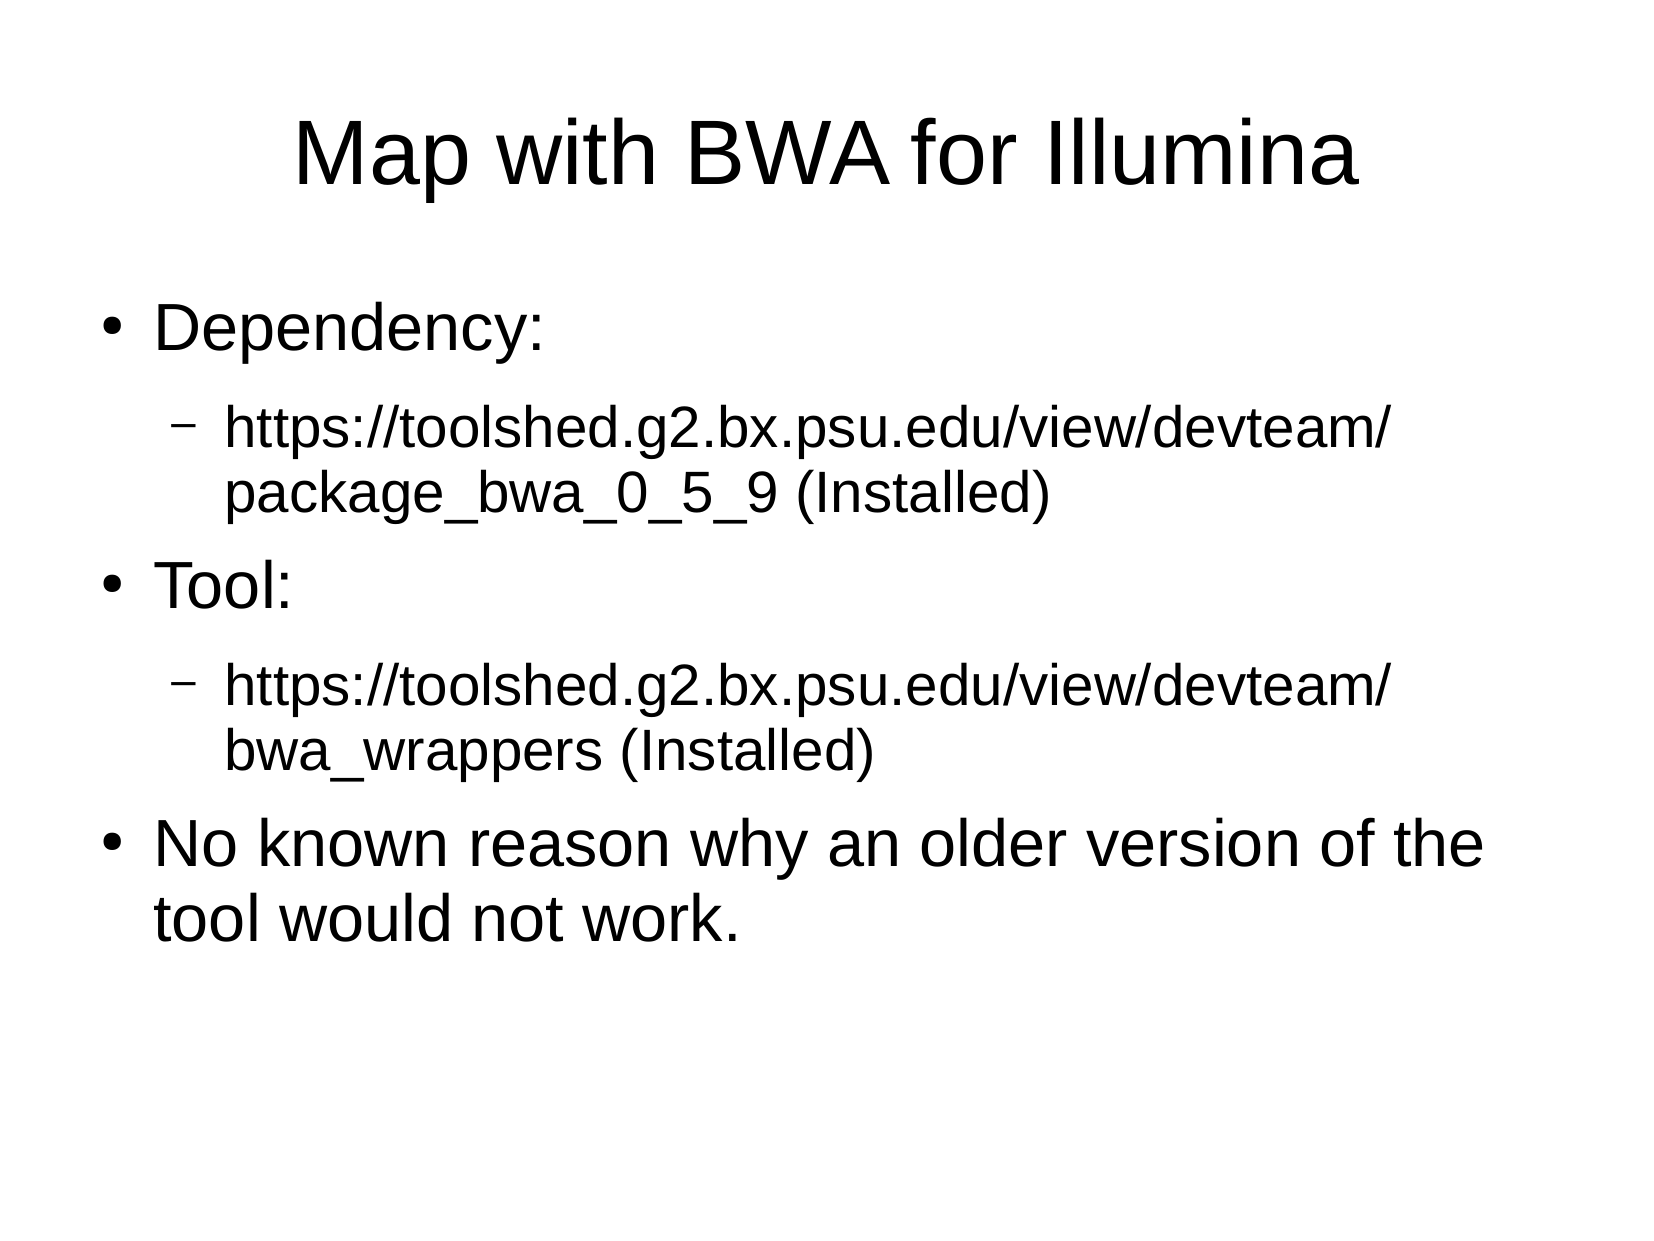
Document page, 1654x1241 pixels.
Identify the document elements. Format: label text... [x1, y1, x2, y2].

list Dependency: https://toolshed.g2.bx.psu.edu/view/devteam/package_bwa_0_5_9 (Installed) Tool: https://toolshed.g2.bx.psu.edu/view/devteam/bwa_wrappers (Installed) No known reason why an older version of the tool would not work. [82, 290, 1571, 1010]
title Map with BWA for Illumina [82, 49, 1571, 257]
